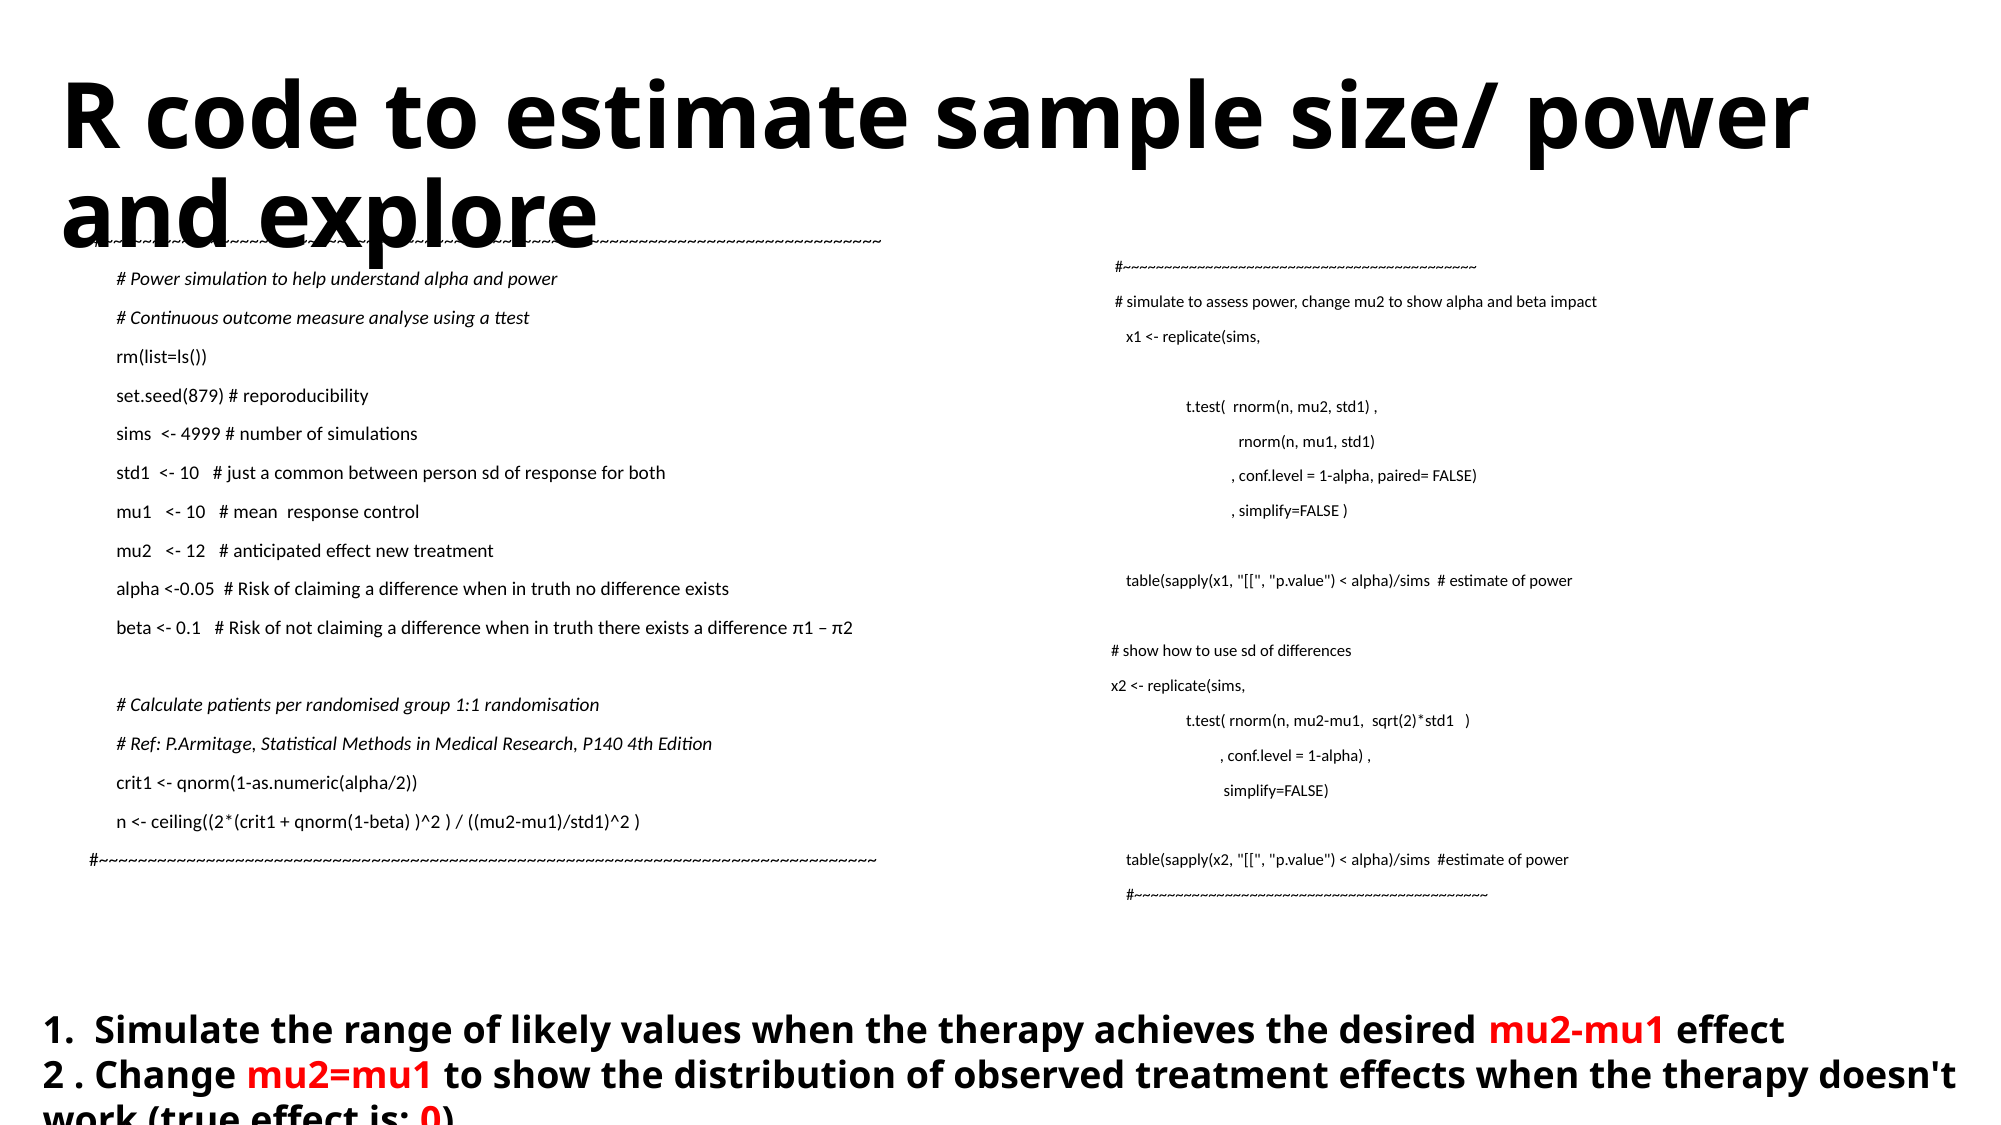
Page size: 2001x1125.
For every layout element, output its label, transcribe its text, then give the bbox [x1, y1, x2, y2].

title R code to estimate sample size/ power and explore [45, 59, 1945, 278]
text_box 1. Simulate the range of likely values when the therapy achieves the desired mu2-mu1 effect 2 . Change mu2=mu1 to show the distribution of observed treatment effects when the therapy doesn't work (true effect is: 0) [27, 998, 2000, 1105]
text_box #~~~~~~~~~~~~~~~~~~~~~~~~~~~~~~~~~~~~~~~~~~~ # simulate to assess power, change mu2 to show alpha and beta impact x1 <- replicate(sims, t.test( rnorm(n, mu2, std1) , rnorm(n, mu1, std1) , conf.level = 1-alpha, paired= FALSE) , simplify=FALSE ) table(sapply(x1, "[[", "p.value") < alpha)/sims # estimate of power # show how to use sd of differences x2 <- replicate(sims, t.test( rnorm(n, mu2-mu1, sqrt(2)*std1 ) , conf.level = 1-alpha) , simplify=FALSE) table(sapply(x2, "[[", "p.value") < alpha)/sims #estimate of power #~~~~~~~~~~~~~~~~~~~~~~~~~~~~~~~~~~~~~~~~~~~ [1096, 253, 1818, 968]
list #~~~~~~~~~~~~~~~~~~~~~~~~~~~~~~~~~~~~~~~~~~~~~~~~~~~~~~~~~~~~~~~~~~~~~~~~~~~~~~~~ # Power simulation to help understand alpha and power # Continuous outcome measure analyse using a ttest rm(list=ls()) set.seed(879) # reporoducibility sims <- 4999 # number of simulations std1 <- 10 # just a common between person sd of response for both mu1 <- 10 # mean response control mu2 <- 12 # anticipated effect new treatment alpha <-0.05 # Risk of claiming a difference when in truth no difference exists beta <- 0.1 # Risk of not claiming a difference when in truth there exists a difference π1 – π2 # Calculate patients per randomised group 1:1 randomisation # Ref: P.Armitage, Statistical Methods in Medical Research, P140 4th Edition crit1 <- qnorm(1-as.numeric(alpha/2)) n <- ceiling((2*(crit1 + qnorm(1-beta) )^2 ) / ((mu2-mu1)/std1)^2 ) #~~~~~~~~~~~~~~~~~~~~~~~~~~~~~~~~~~~~~~~~~~~~~~~~~~~~~~~~~~~~~~~~~~~~~~~~~~~~~~~~ [74, 222, 1034, 998]
